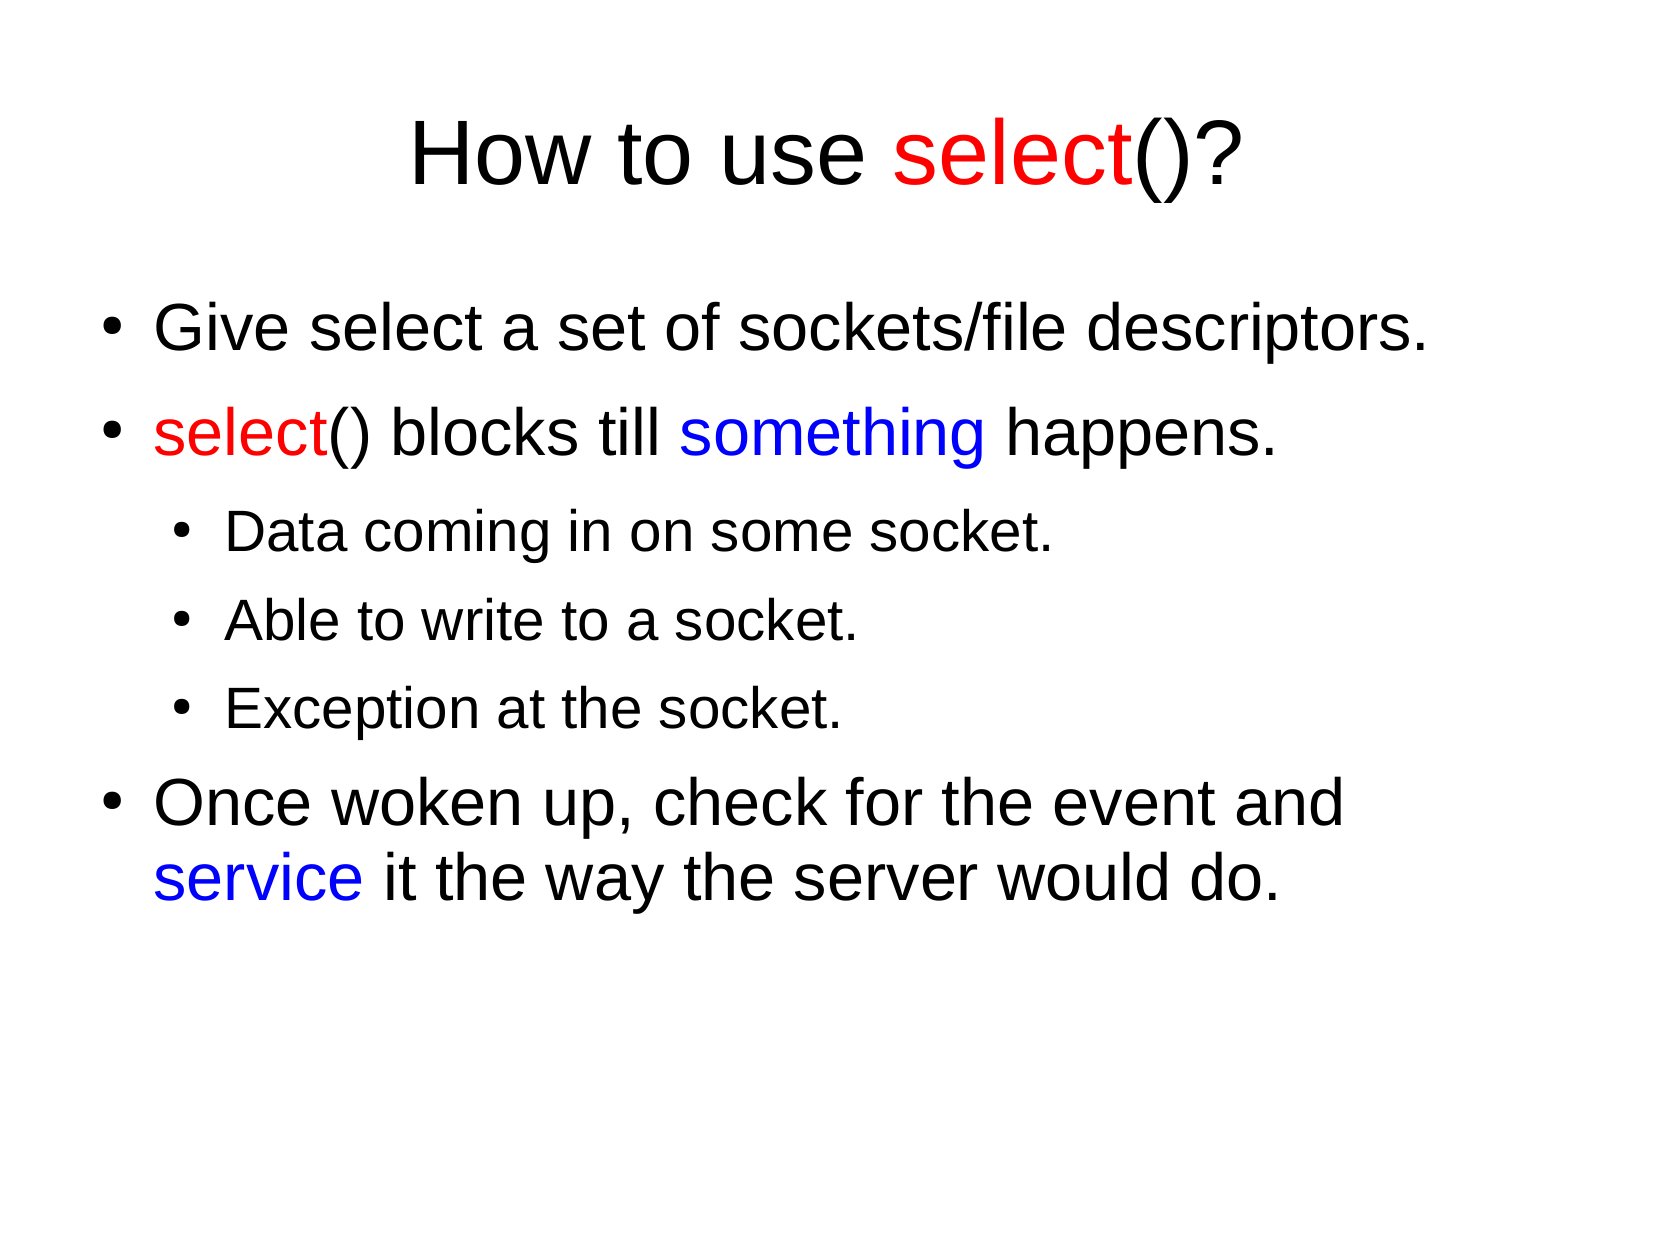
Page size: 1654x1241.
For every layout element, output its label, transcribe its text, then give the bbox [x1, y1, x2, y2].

title How to use select()? [82, 56, 1571, 250]
list Give select a set of sockets/file descriptors. select() blocks till something happens. Data coming in on some socket. Able to write to a socket. Exception at the socket. Once woken up, check for the event and service it the way the server would do. [82, 290, 1571, 1109]
